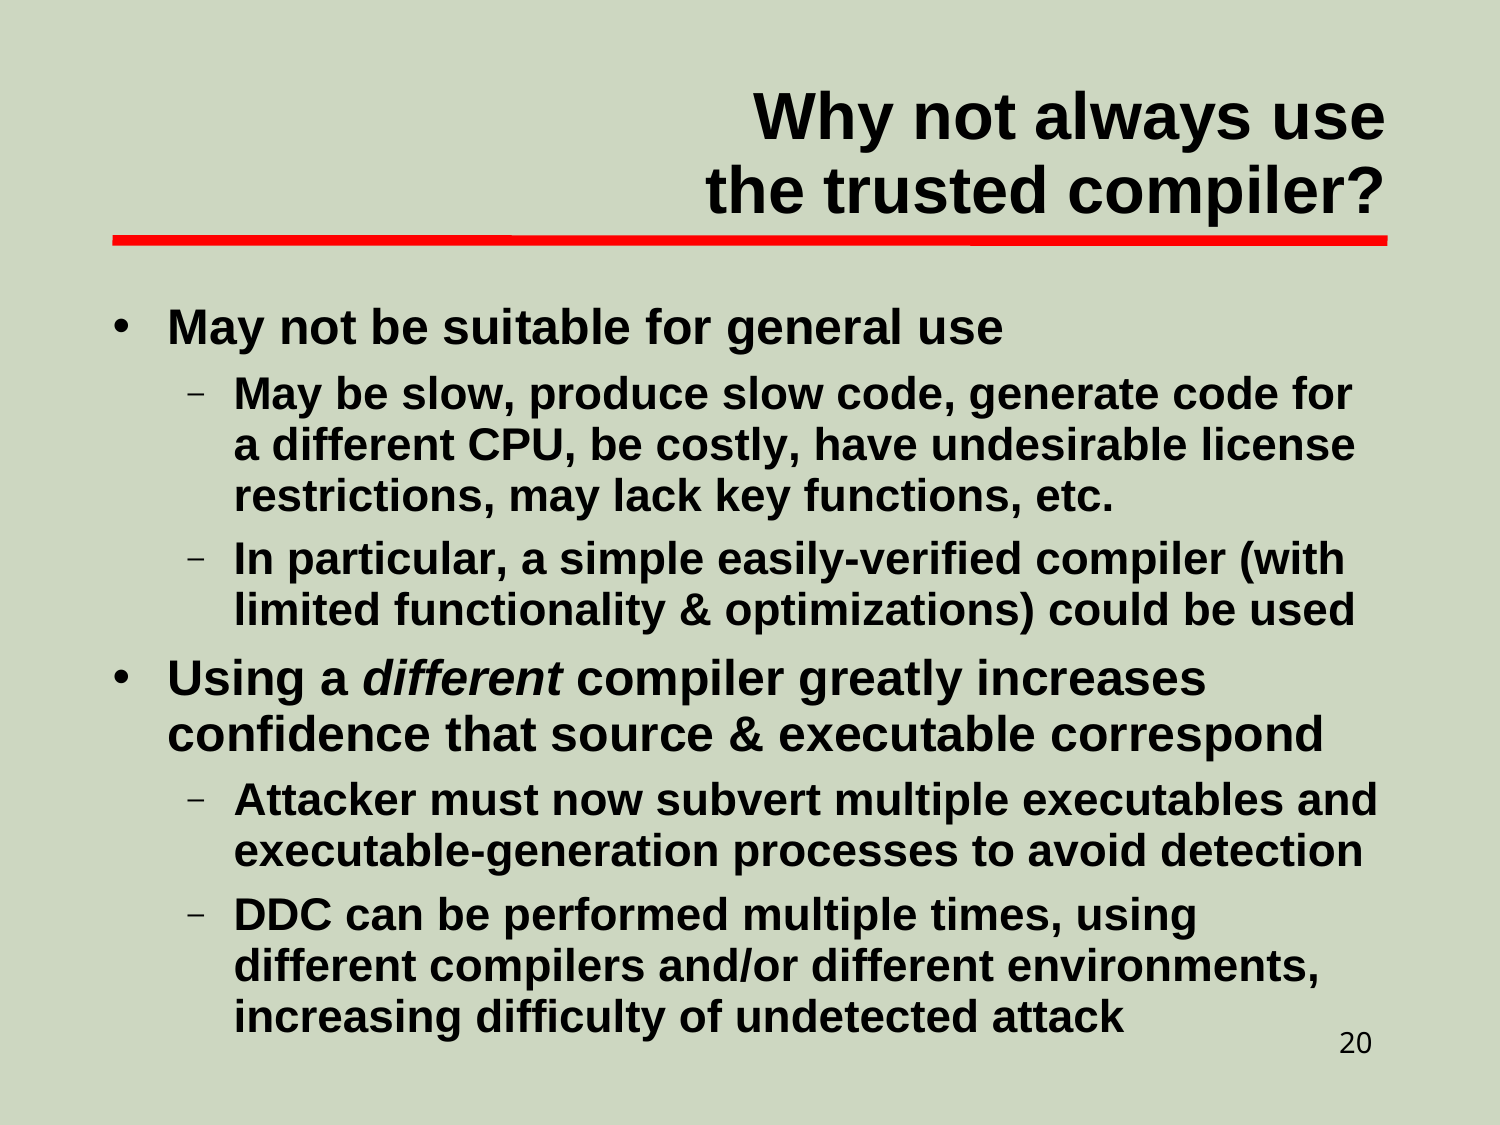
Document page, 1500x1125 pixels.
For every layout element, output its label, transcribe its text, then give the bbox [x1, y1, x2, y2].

title Why not always use the trusted compiler? [124, 80, 1387, 229]
list May not be suitable for general use May be slow, produce slow code, generate code for a different CPU, be costly, have undesirable license restrictions, may lack key functions, etc. In particular, a simple easily-verified compiler (with limited functionality & optimizations) could be used Using a different compiler greatly increases confidence that source & executable correspond Attacker must now subvert multiple executables and executable-generation processes to avoid detection DDC can be performed multiple times, using different compilers and/or different environments, increasing difficulty of undetected attack [112, 299, 1387, 1099]
